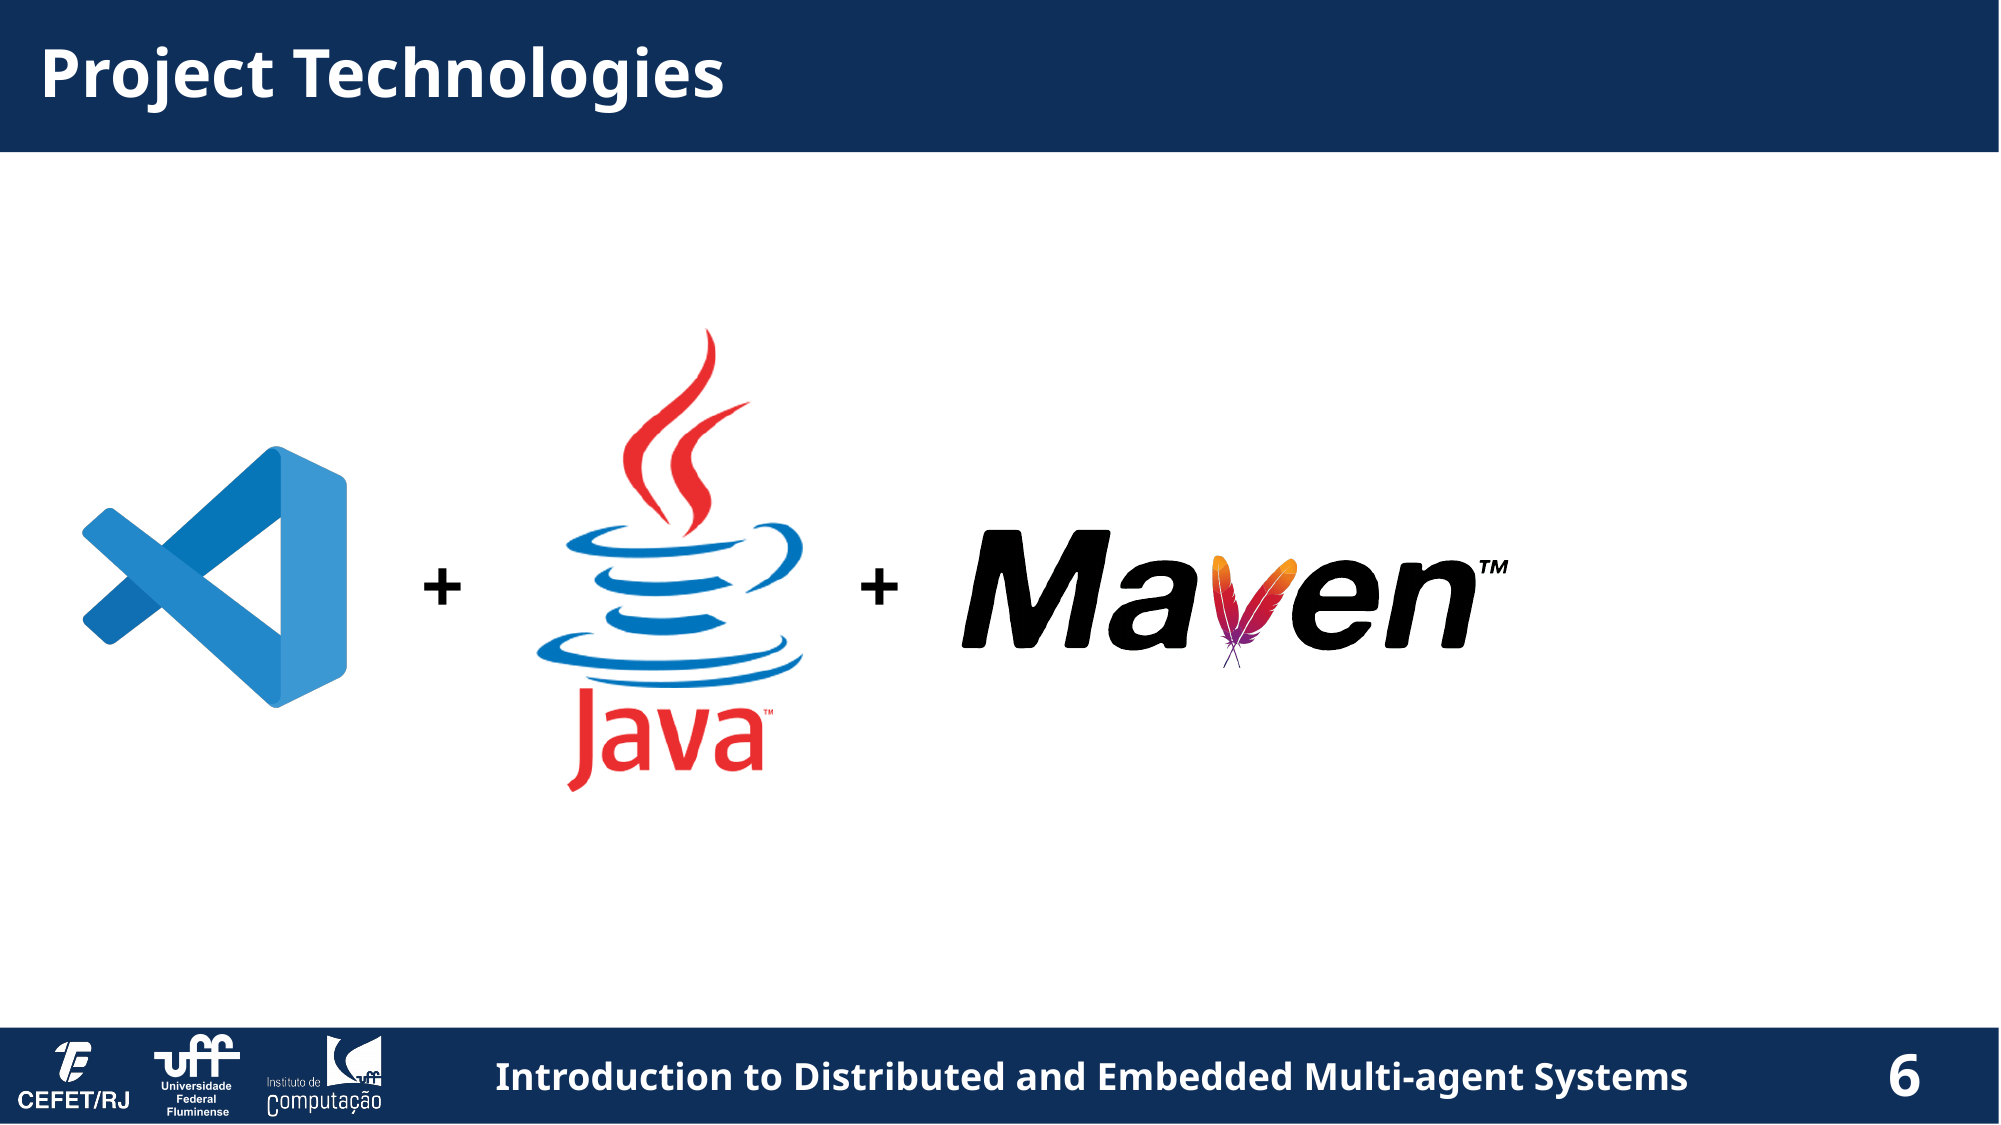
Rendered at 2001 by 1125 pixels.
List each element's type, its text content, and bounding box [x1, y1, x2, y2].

text_box + [383, 531, 442, 637]
picture [77, 442, 349, 709]
text_box Project Technologies [25, 23, 1999, 119]
picture [442, 324, 916, 798]
picture [18, 1021, 129, 1125]
picture [950, 525, 1512, 668]
picture [265, 1033, 383, 1117]
picture [153, 1033, 241, 1121]
text_box + [820, 531, 939, 637]
